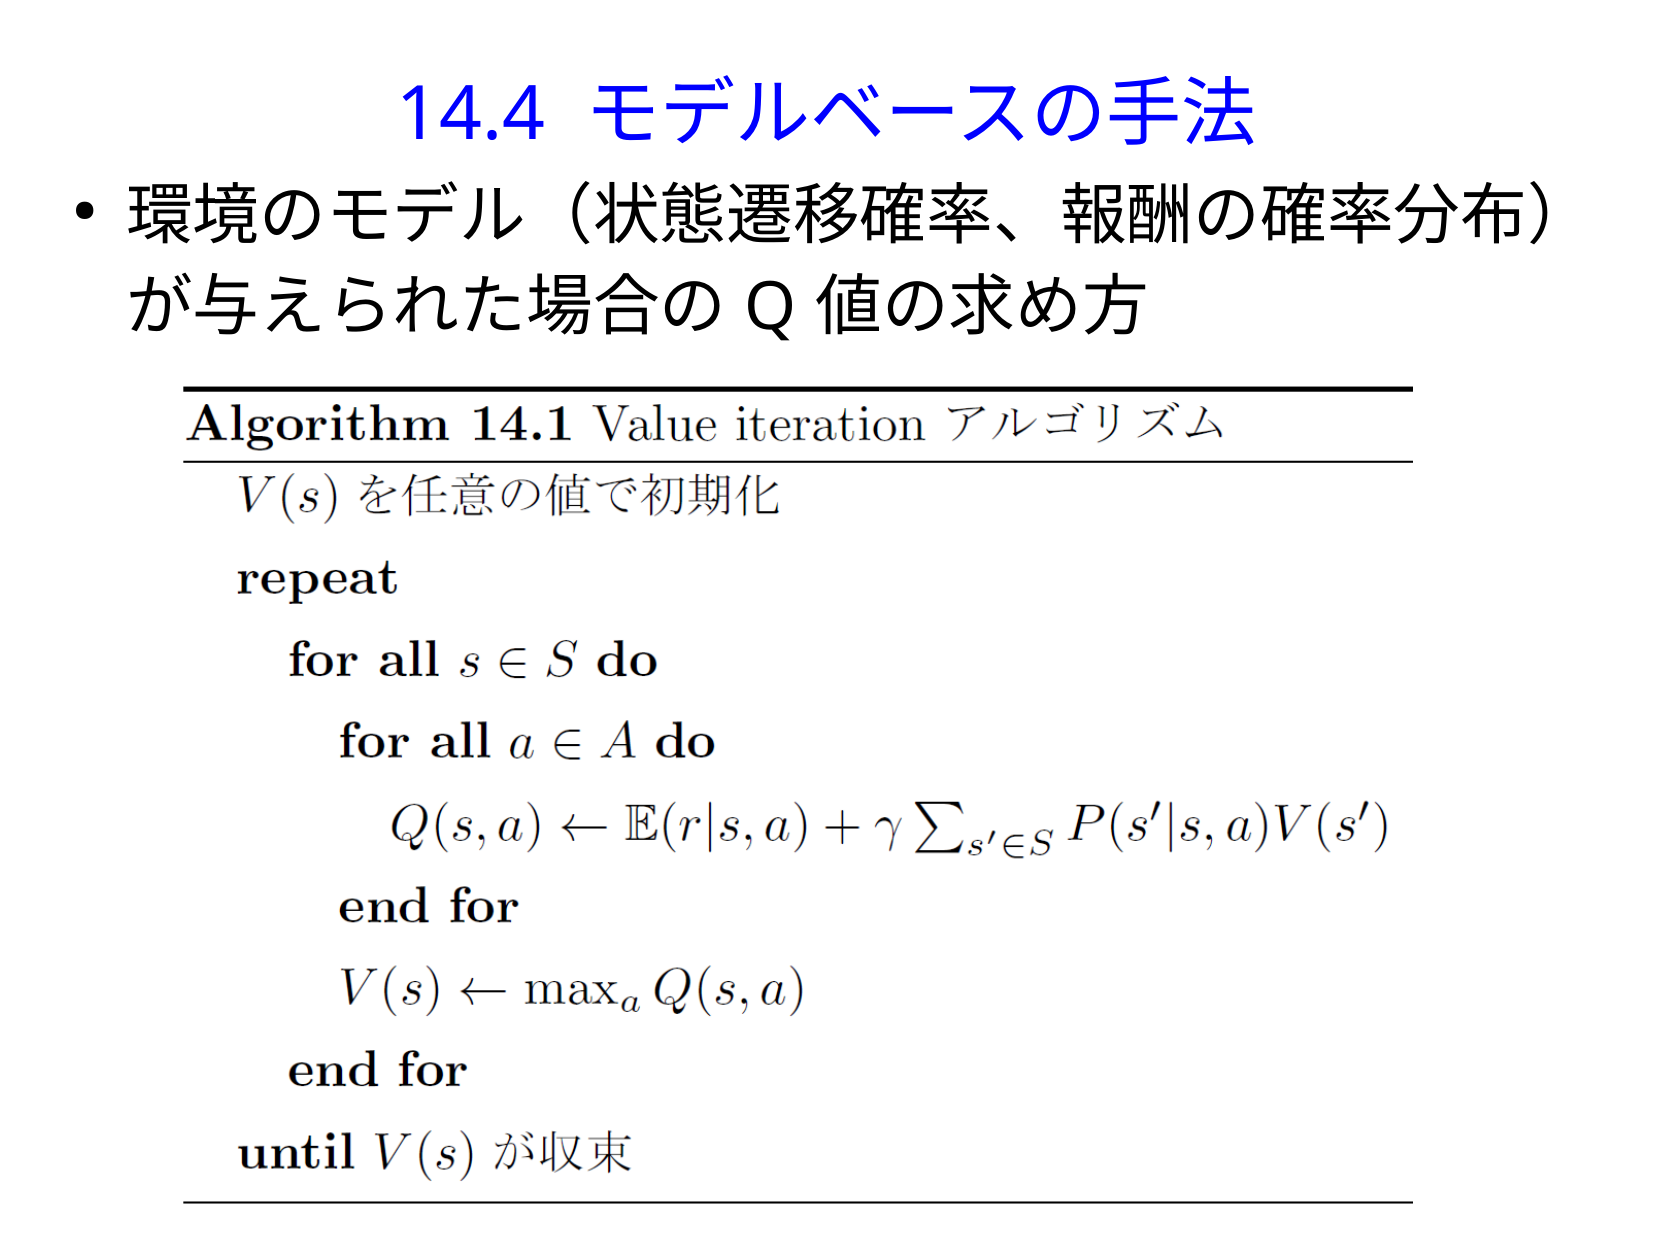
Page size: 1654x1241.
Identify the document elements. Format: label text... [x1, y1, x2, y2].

list 環境のモデル（状態遷移確率、報酬の確率分布）が与えられた場合のQ値の求め方 [55, 167, 1604, 992]
title 14.4 モデルベースの手法 [82, 49, 1571, 167]
picture [172, 367, 1413, 1219]
